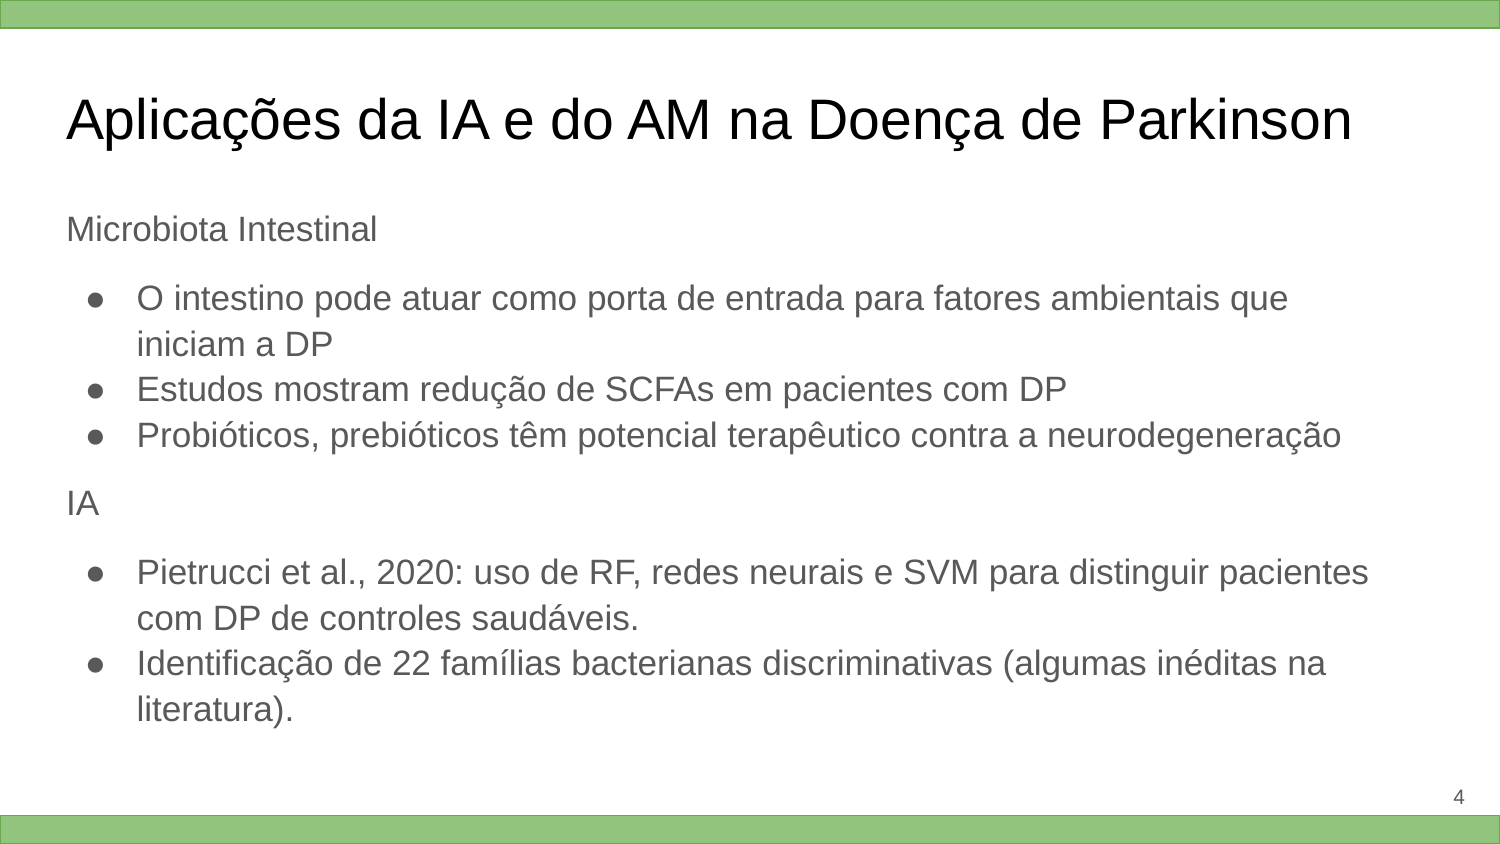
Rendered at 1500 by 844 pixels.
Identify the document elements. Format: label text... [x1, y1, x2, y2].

text_box [0, 0, 1500, 28]
list Microbiota Intestinal O intestino pode atuar como porta de entrada para fatores ambientais que iniciam a DP Estudos mostram redução de SCFAs em pacientes com DP Probióticos, prebióticos têm potencial terapêutico contra a neurodegeneração IA Pietrucci et al., 2020: uso de RF, redes neurais e SVM para distinguir pacientes com DP de controles saudáveis. Identificação de 22 famílias bacterianas discriminativas (algumas inéditas na literatura). [51, 189, 1390, 750]
title Aplicações da IA ​​e do AM na Doença de Parkinson [51, 72, 1449, 167]
slide_number <number> [1389, 764, 1480, 830]
text_box [0, 815, 1500, 844]
